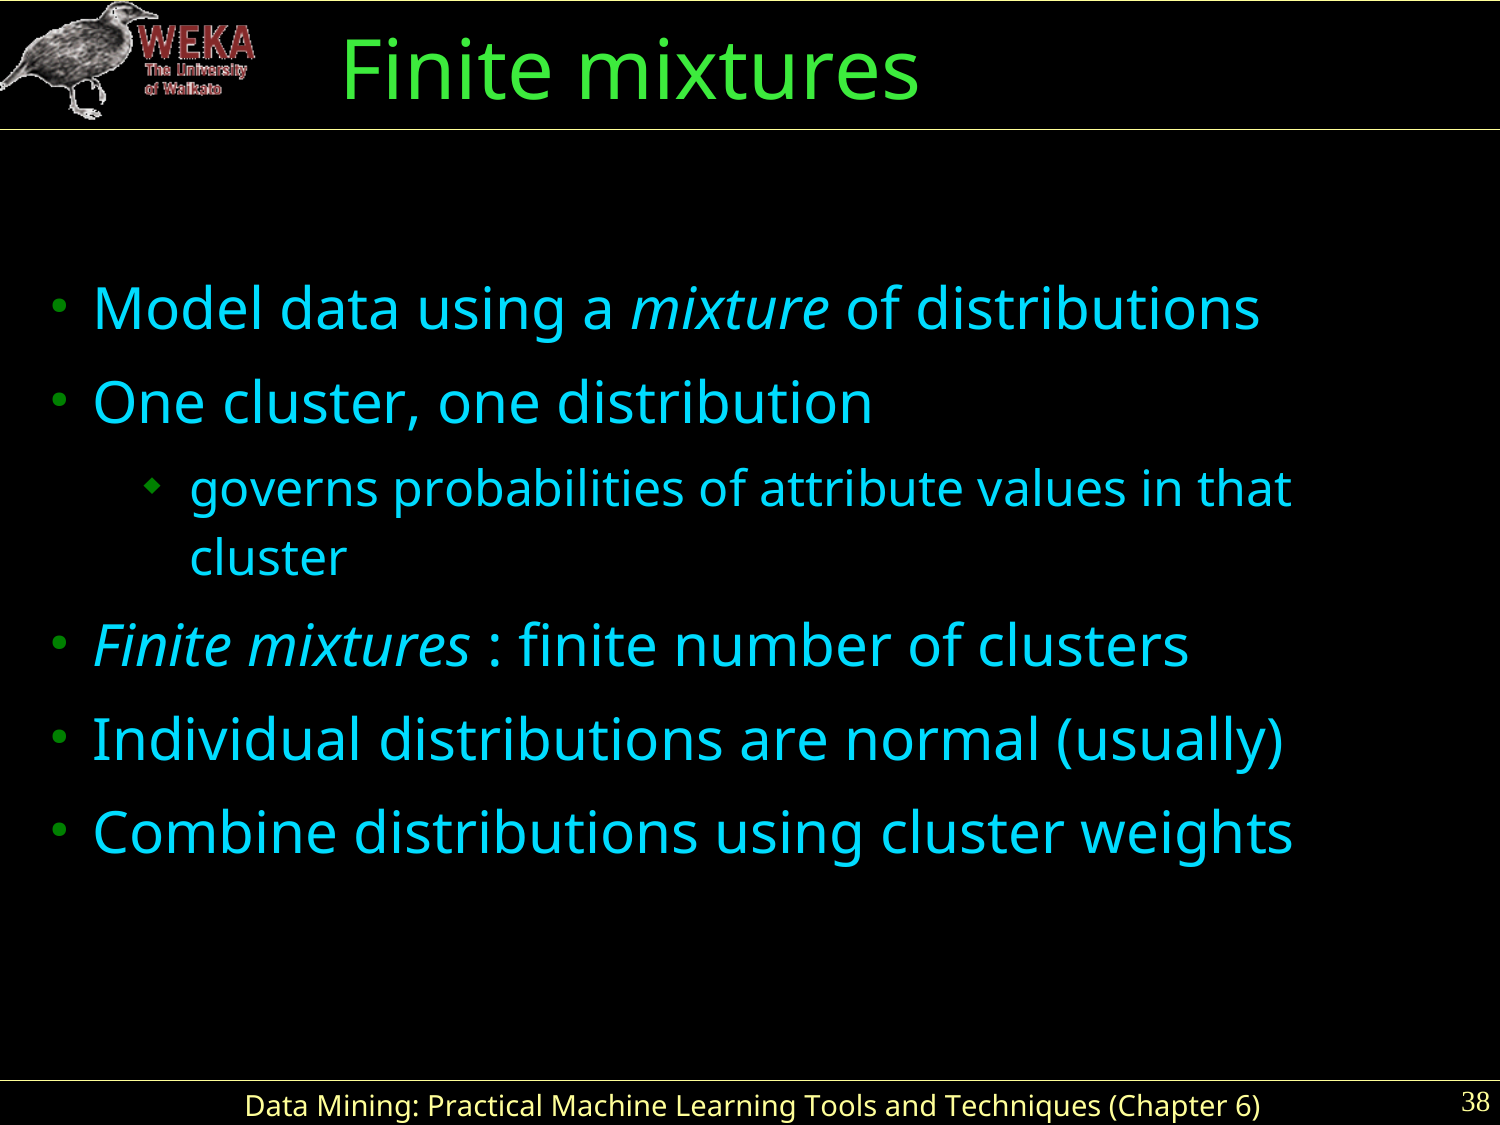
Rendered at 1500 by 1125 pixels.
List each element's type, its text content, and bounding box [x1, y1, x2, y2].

title Finite mixtures [324, 0, 1500, 148]
picture [0, 1, 266, 129]
list Model data using a mixture of distributions One cluster, one distribution governs probabilities of attribute values in that cluster Finite mixtures : finite number of clusters Individual distributions are normal (usually) Combine distributions using cluster weights [35, 260, 1453, 936]
